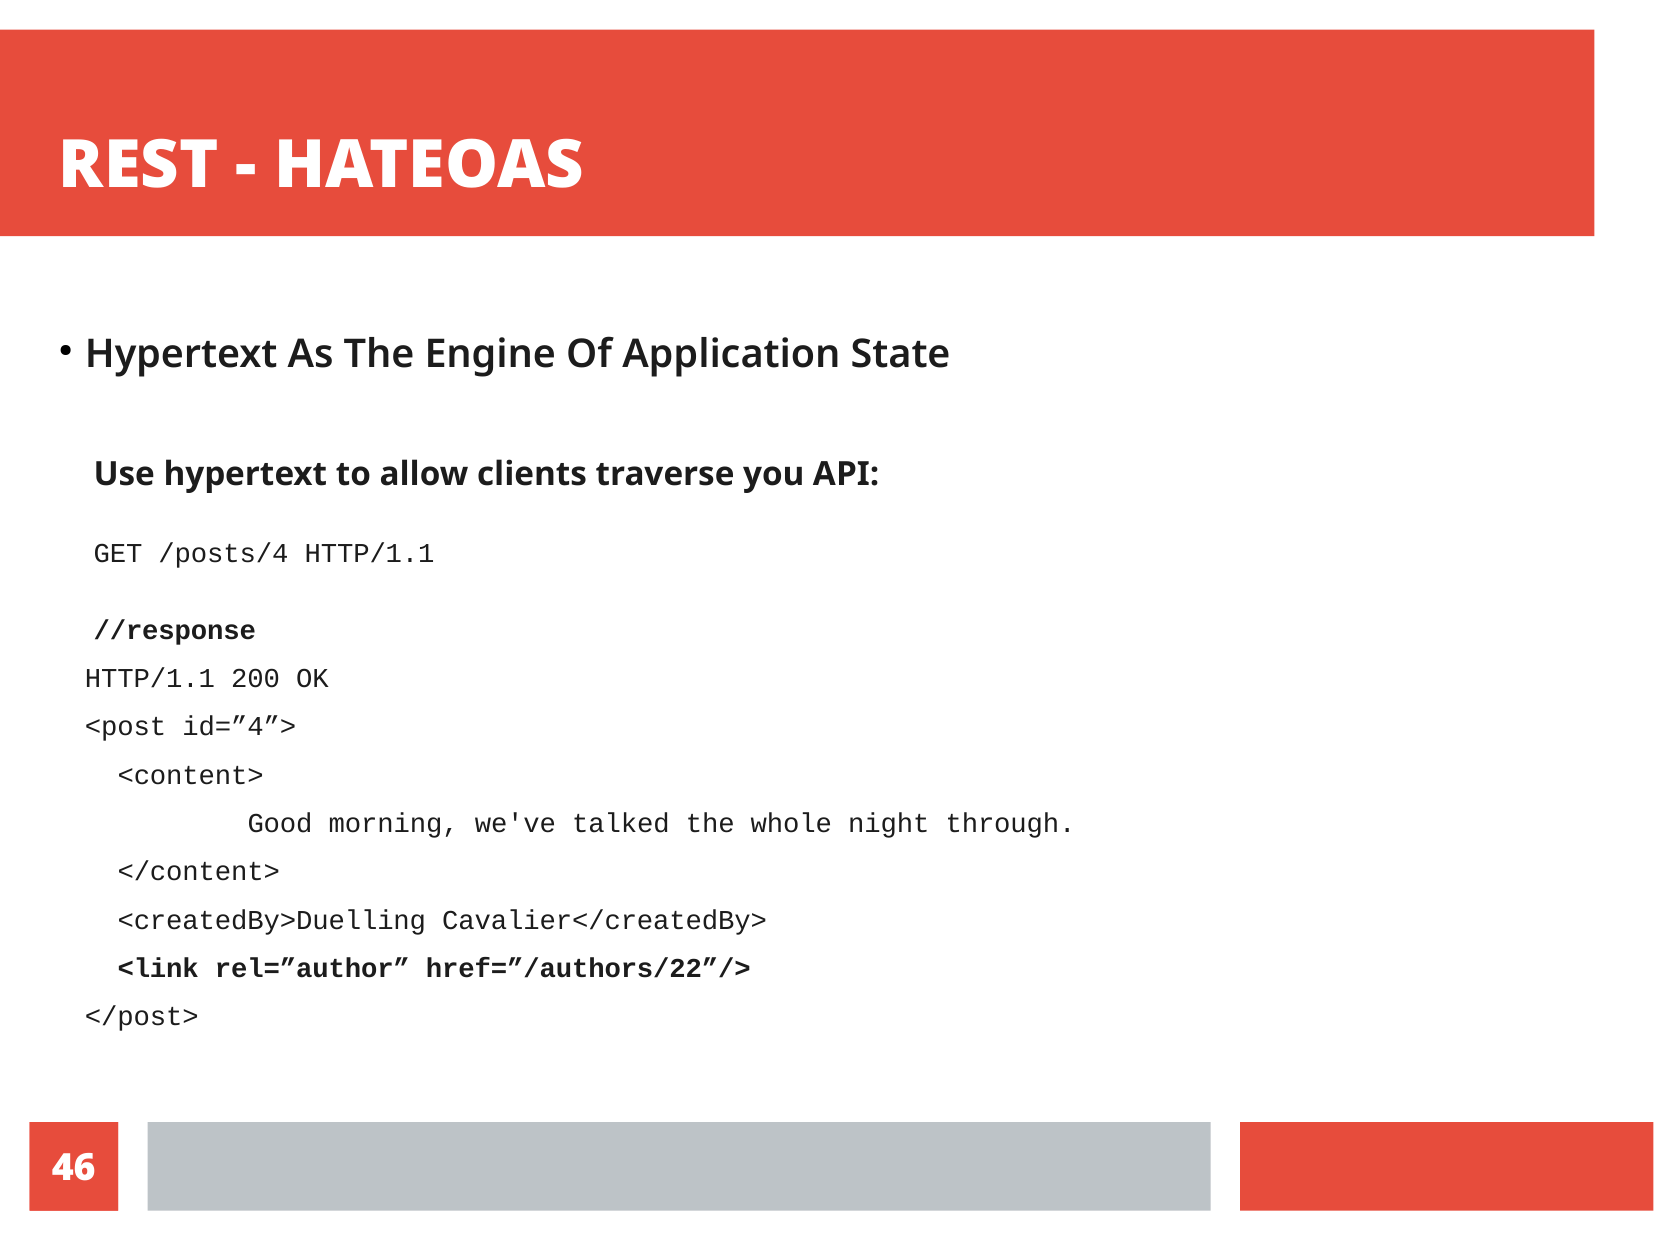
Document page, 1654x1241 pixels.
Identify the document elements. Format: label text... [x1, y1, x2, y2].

title REST - HATEOAS [59, 59, 1595, 207]
list Hypertext As The Engine Of Application State Use hypertext to allow clients traverse you API: GET /posts/4 HTTP/1.1 //response HTTP/1.1 200 OK <post id=”4”> <content> Good morning, we've talked the whole night through. </content> <createdBy>Duelling Cavalier</createdBy> <link rel=”author” href=”/authors/22”/> </post> [59, 324, 1565, 1093]
